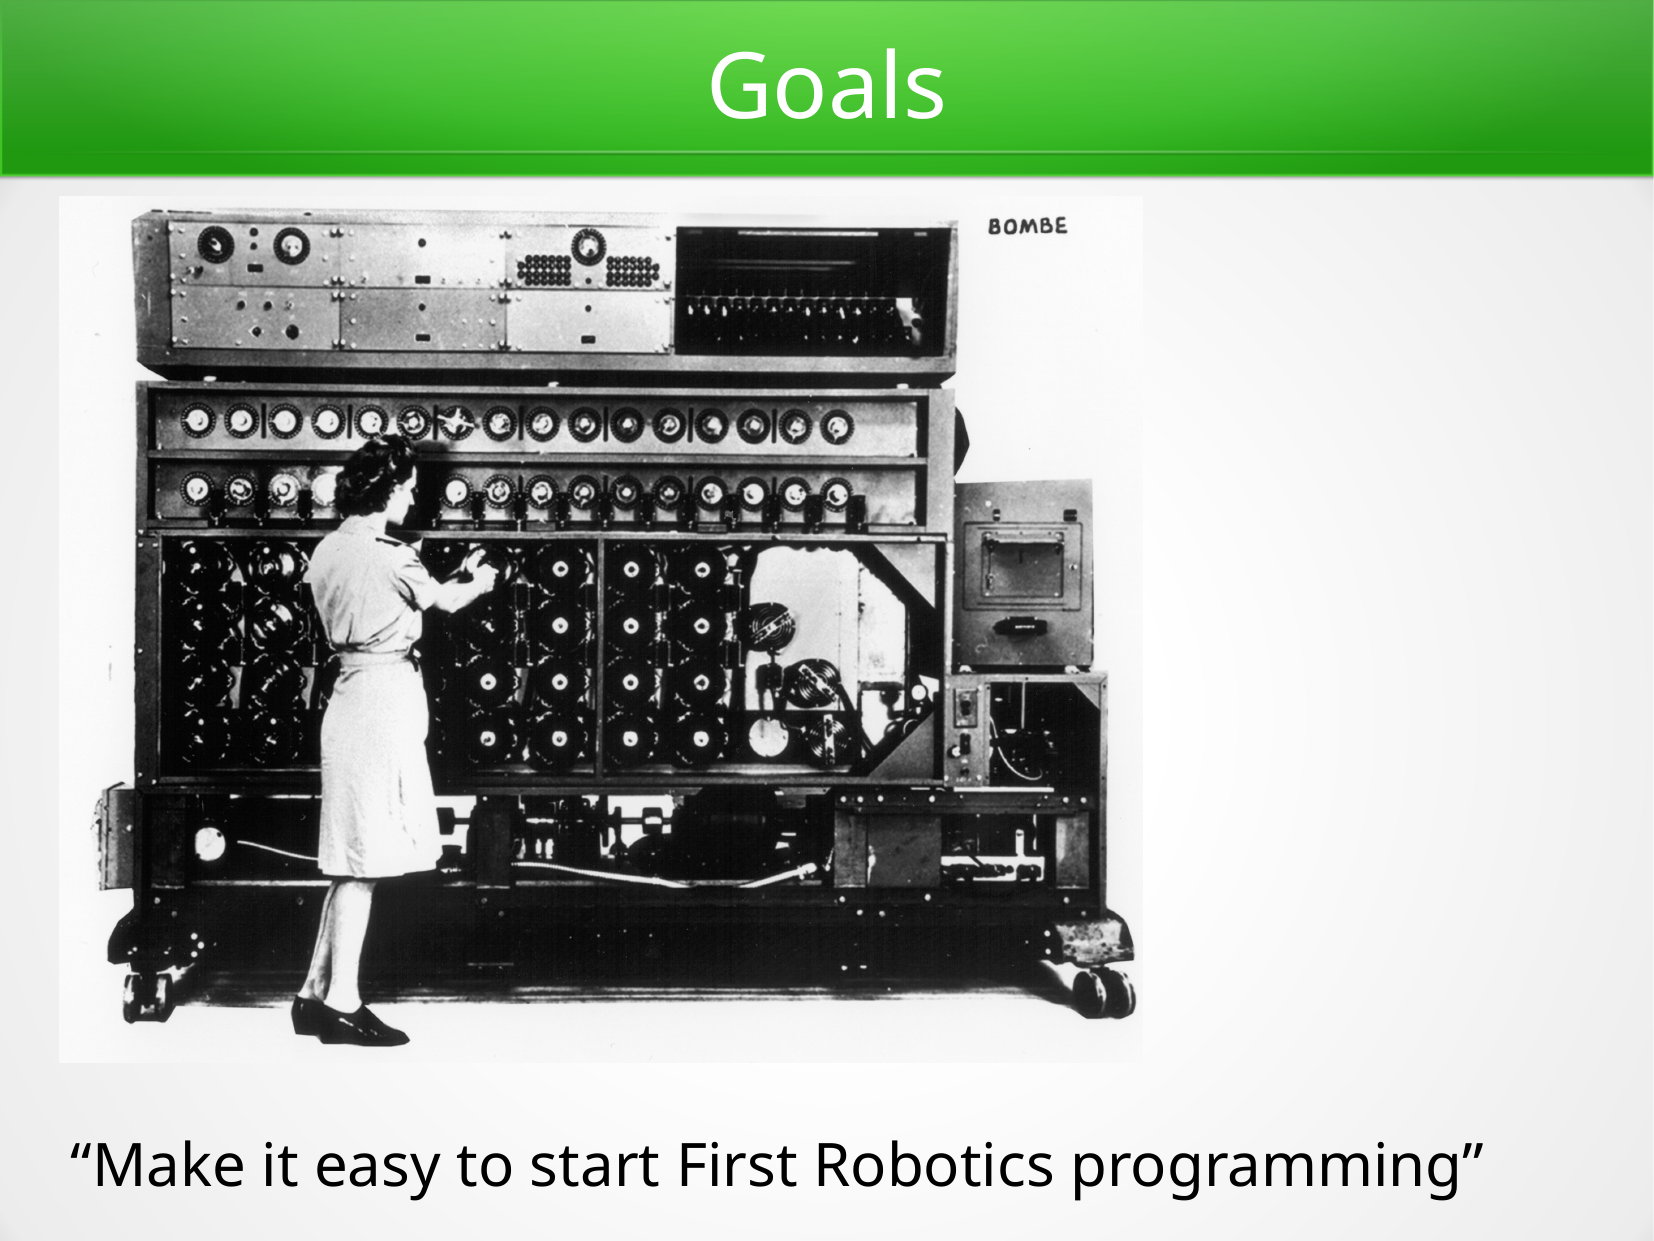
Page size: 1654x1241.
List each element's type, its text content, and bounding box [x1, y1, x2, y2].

picture [0, 0, 1654, 1241]
title Goals [82, 11, 1571, 154]
list “Make it easy to start First Robotics programming” [70, 1122, 1642, 1205]
